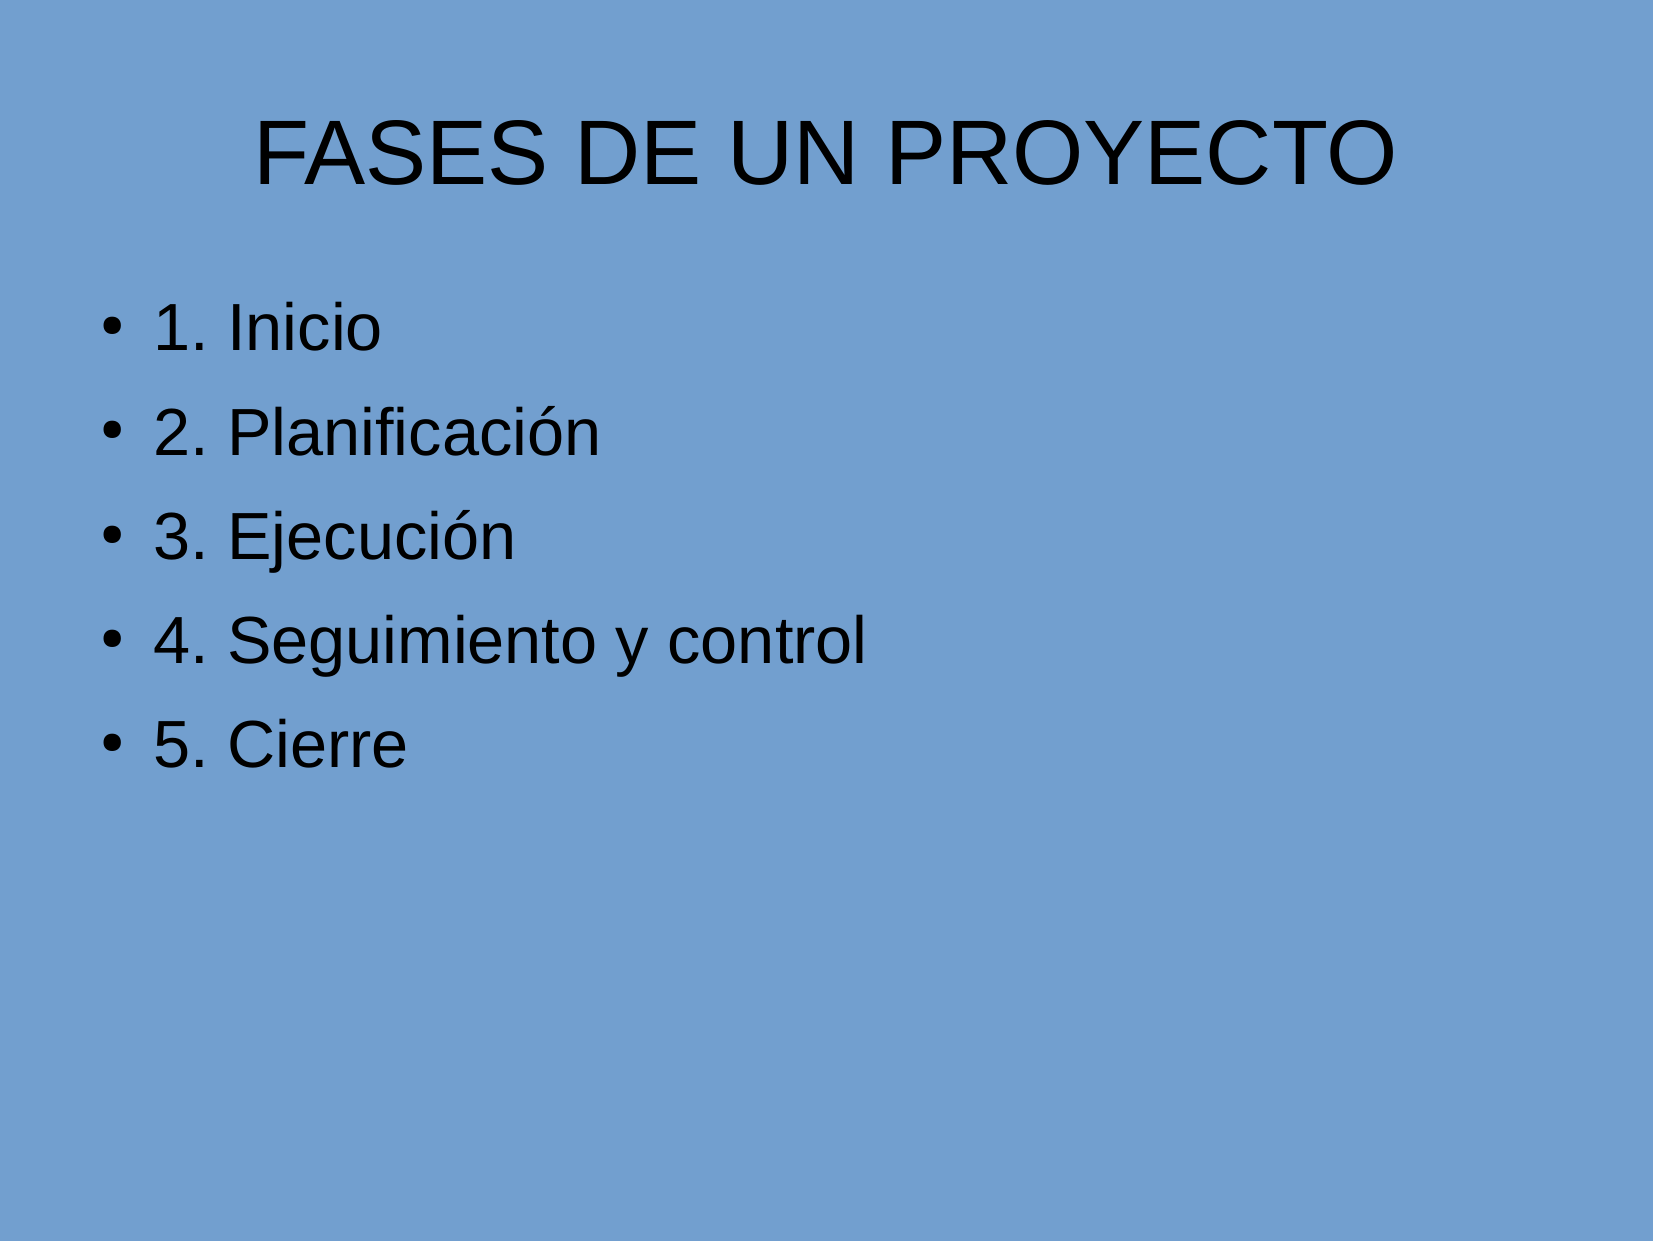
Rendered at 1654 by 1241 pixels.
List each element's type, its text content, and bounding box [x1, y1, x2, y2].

list 1. Inicio 2. Planificación 3. Ejecución 4. Seguimiento y control 5. Cierre [82, 290, 1571, 1010]
title FASES DE UN PROYECTO [82, 49, 1571, 257]
